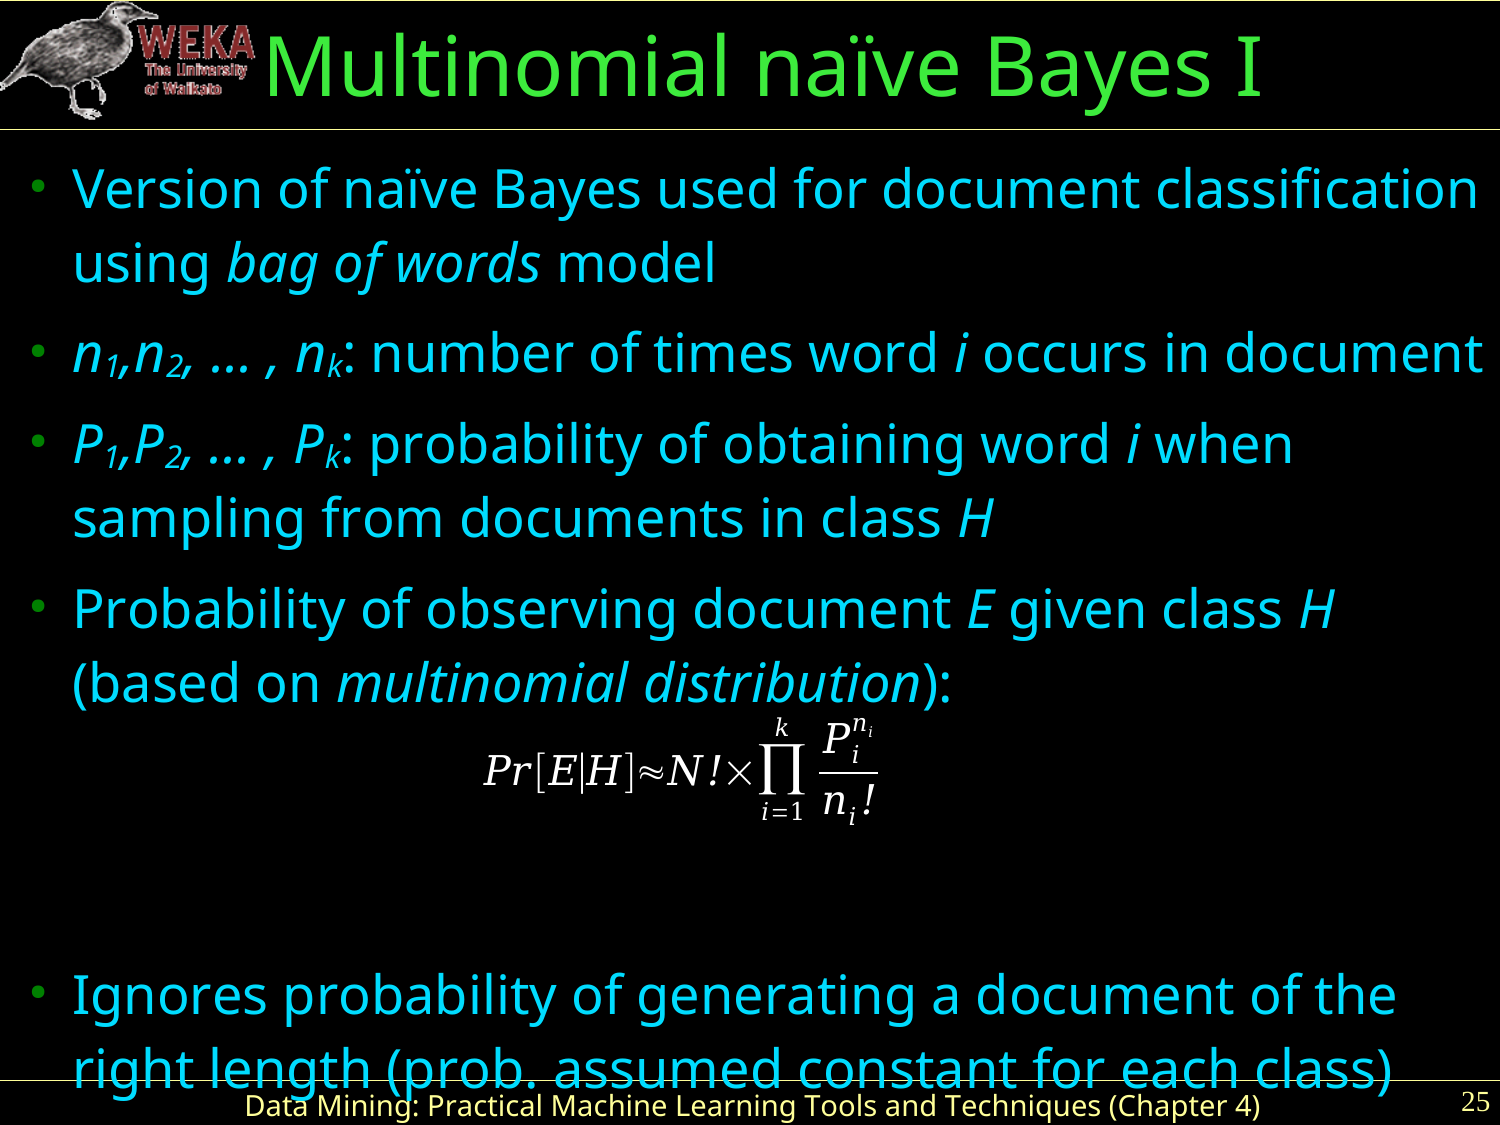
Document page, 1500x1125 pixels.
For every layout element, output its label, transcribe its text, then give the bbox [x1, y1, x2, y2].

title Multinomial naïve Bayes I [353, 0, 1429, 150]
picture [0, 1, 266, 129]
chart [477, 708, 886, 831]
list Version of naïve Bayes used for document classification using bag of words model n1,n2, ... , nk: number of times word i occurs in document P1,P2, ... , Pk: probability of obtaining word i when sampling from documents in class H Probability of observing document E given class H (based on multinomial distribution): Ignores probability of generating a document of the right length (prob. assumed constant for each class) [29, 150, 1500, 1066]
